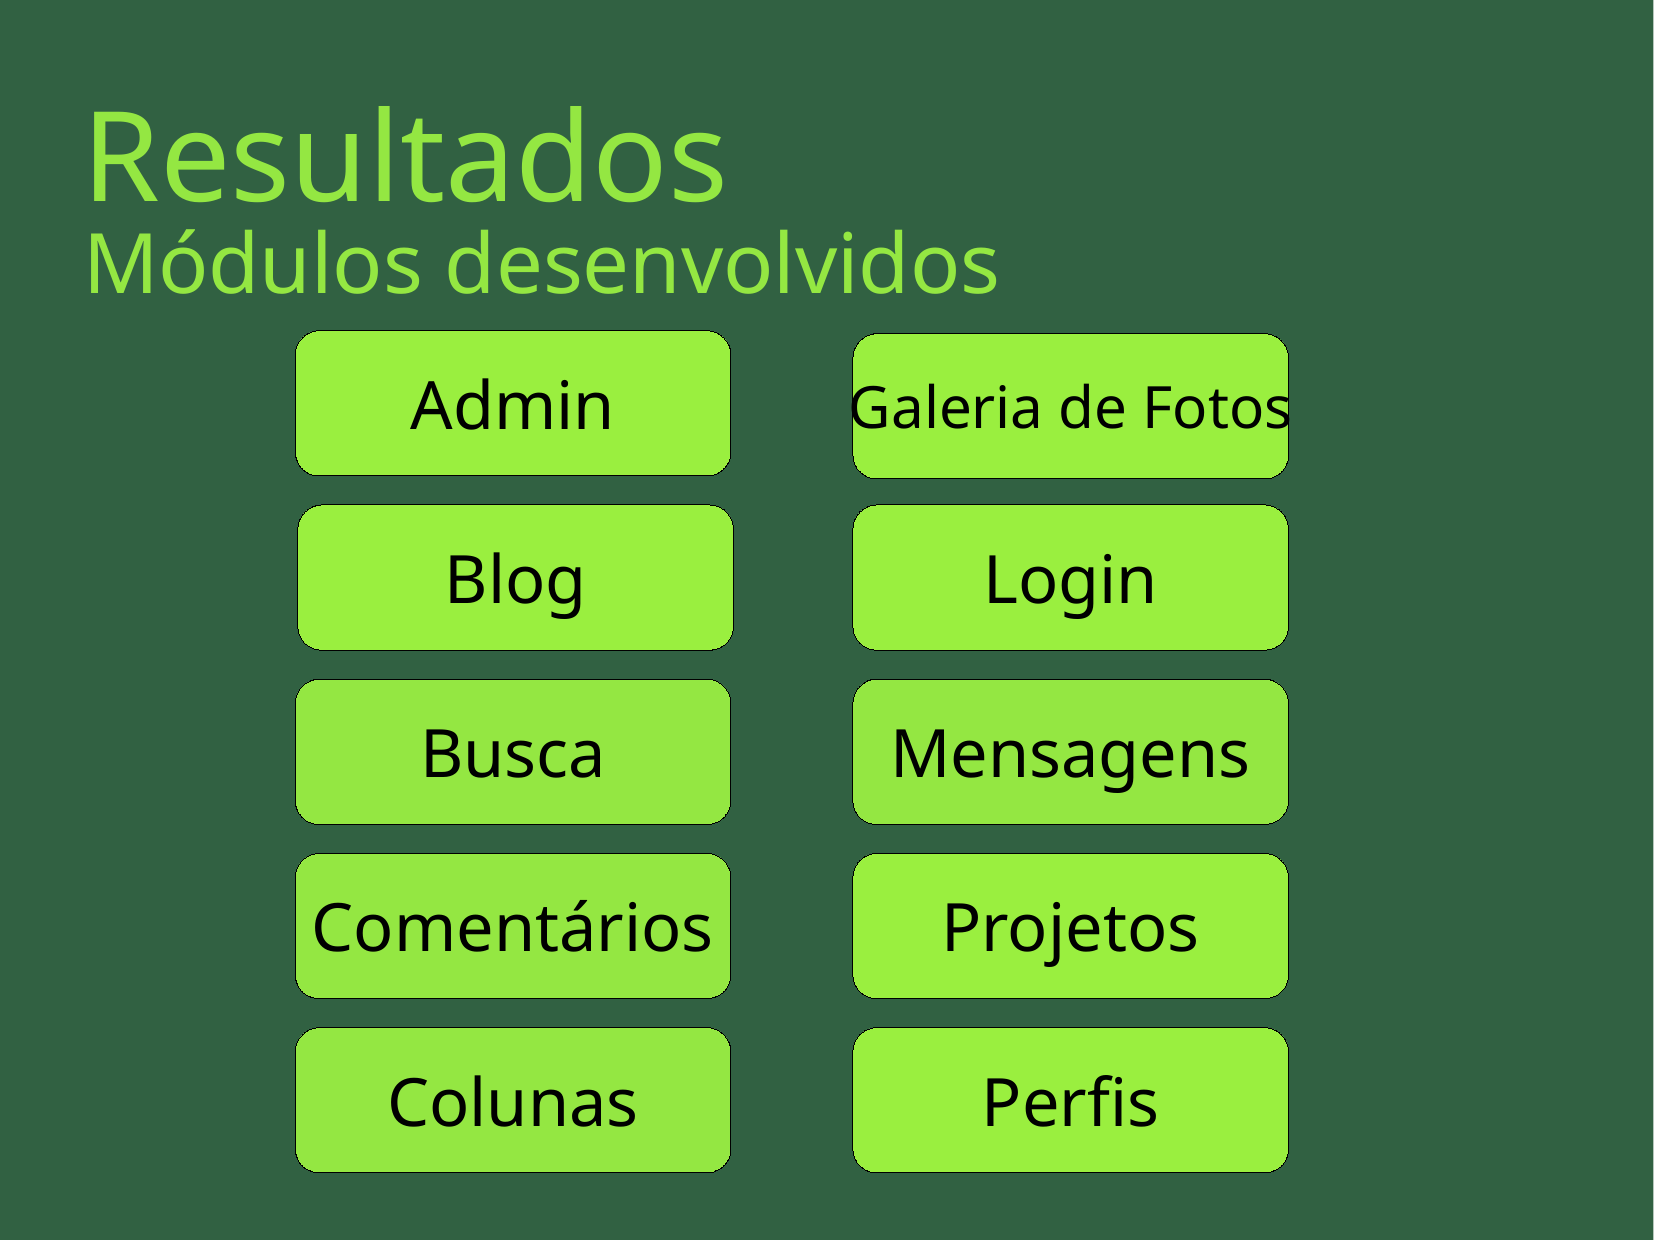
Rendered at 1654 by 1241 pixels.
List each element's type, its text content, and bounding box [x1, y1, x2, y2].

text_box Colunas [295, 1027, 731, 1173]
text_box Perfis [852, 1027, 1289, 1173]
text_box Comentários [295, 853, 731, 999]
title Módulos desenvolvidos [83, 183, 1572, 340]
title Resultados [82, 49, 1571, 257]
text_box Busca [295, 679, 731, 825]
text_box Login [852, 504, 1289, 651]
text_box Galeria de Fotos [852, 333, 1289, 479]
text_box Admin [295, 340, 731, 476]
text_box Mensagens [852, 679, 1289, 825]
text_box Blog [297, 504, 734, 651]
text_box Projetos [852, 853, 1289, 999]
